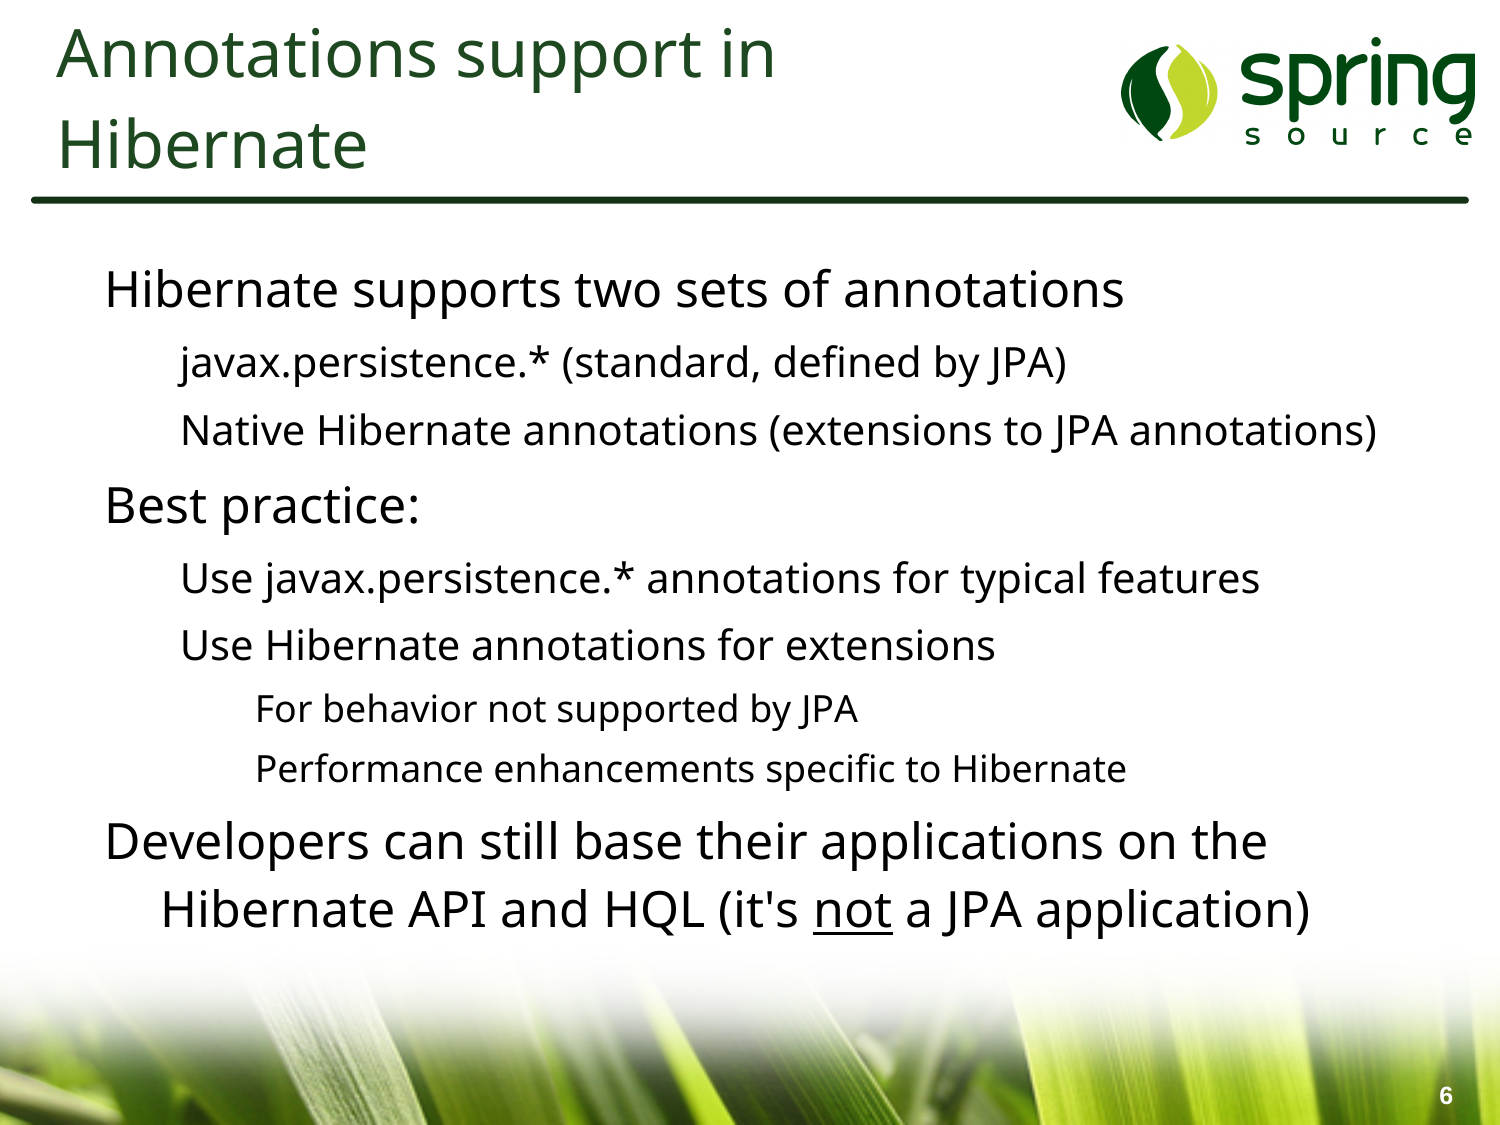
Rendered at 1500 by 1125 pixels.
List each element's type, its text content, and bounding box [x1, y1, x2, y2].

picture [0, 944, 1500, 1125]
picture [1121, 37, 1475, 145]
title Annotations support in Hibernate [56, 0, 1089, 221]
list Hibernate supports two sets of annotations javax.persistence.* (standard, defined by JPA) Native Hibernate annotations (extensions to JPA annotations) Best practice: Use javax.persistence.* annotations for typical features Use Hibernate annotations for extensions For behavior not supported by JPA Performance enhancements specific to Hibernate Developers can still base their applications on the Hibernate API and HQL (it's not a JPA application) [104, 254, 1396, 1039]
